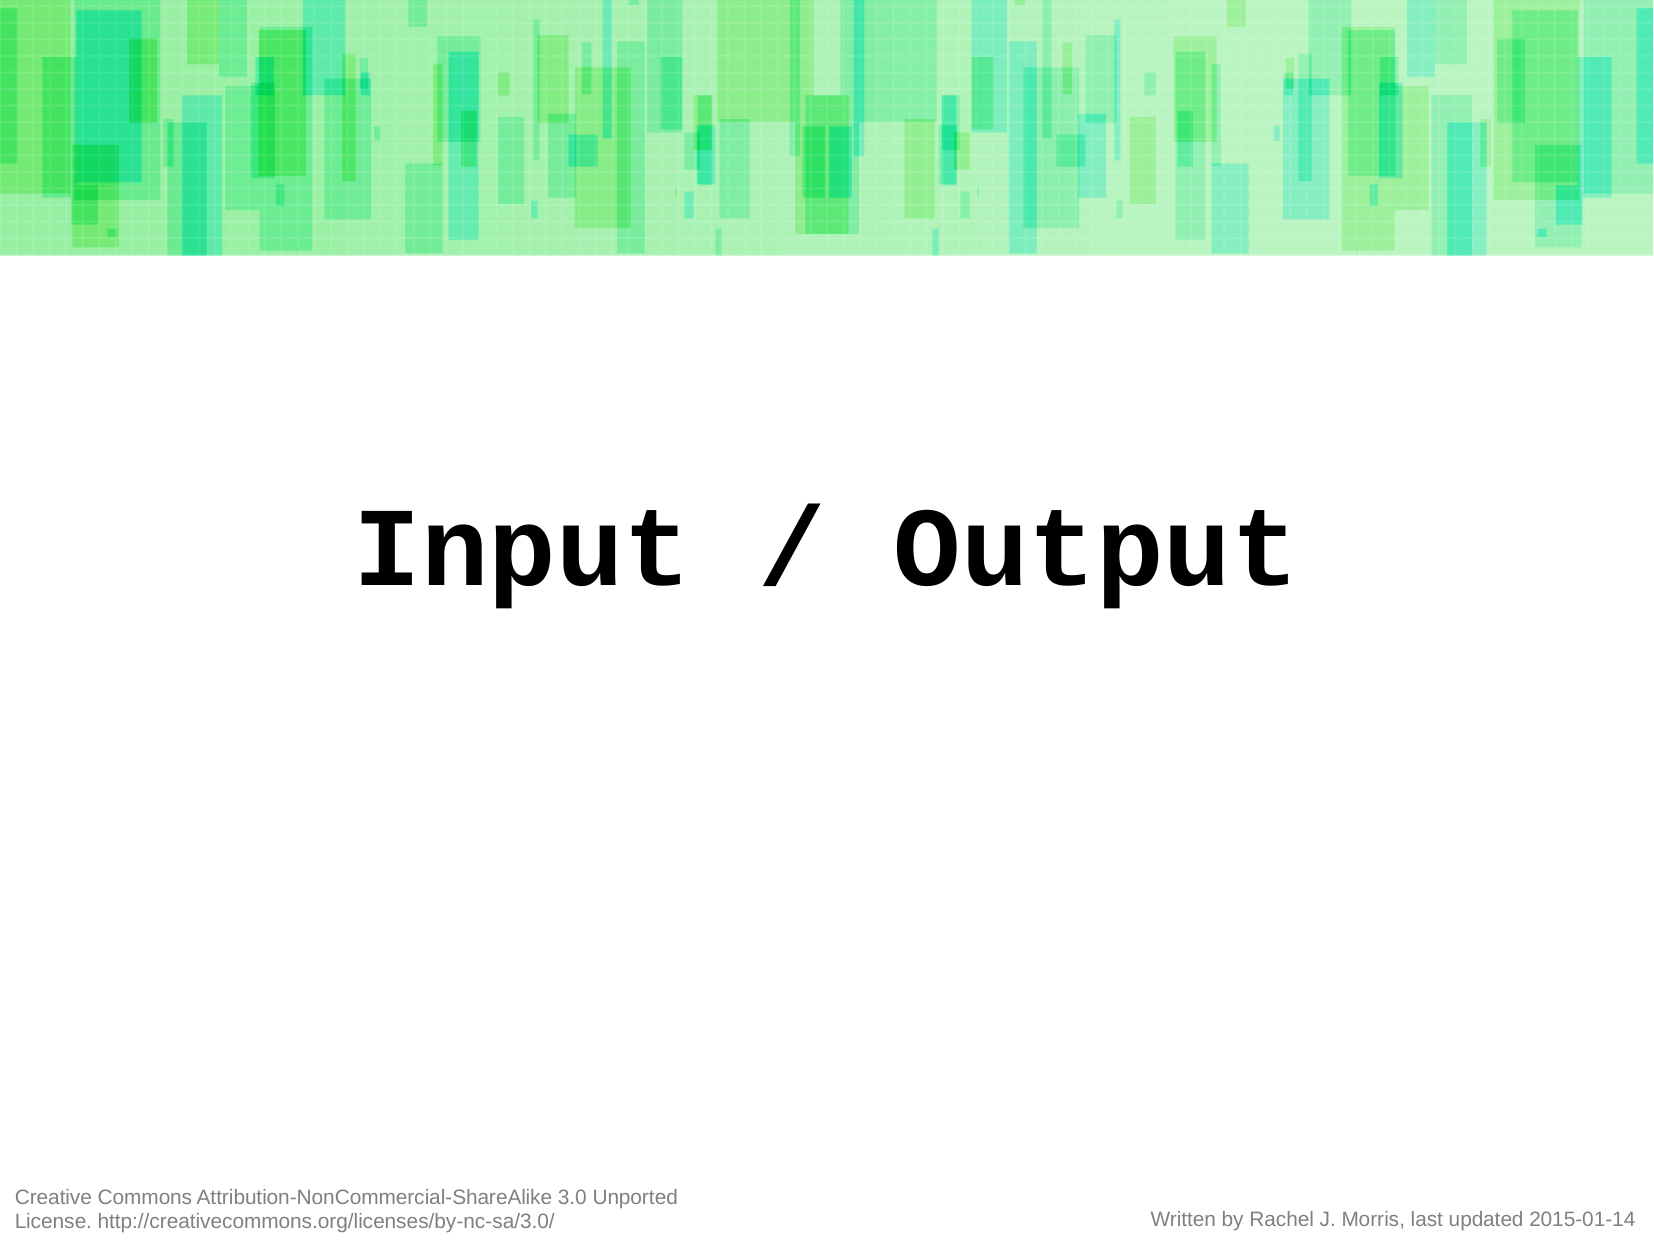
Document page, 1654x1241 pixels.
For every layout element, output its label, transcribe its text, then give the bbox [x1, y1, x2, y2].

picture [0, 0, 1654, 1241]
text_box Written by Rachel J. Morris, last updated 2015-01-14 [840, 1200, 1651, 1239]
subtitle Input / Output [82, 285, 1571, 826]
text_box Creative Commons Attribution-NonCommercial-ShareAlike 3.0 Unported License. http://creativecommons.org/licenses/by-nc-sa/3.0/ [0, 1178, 751, 1241]
